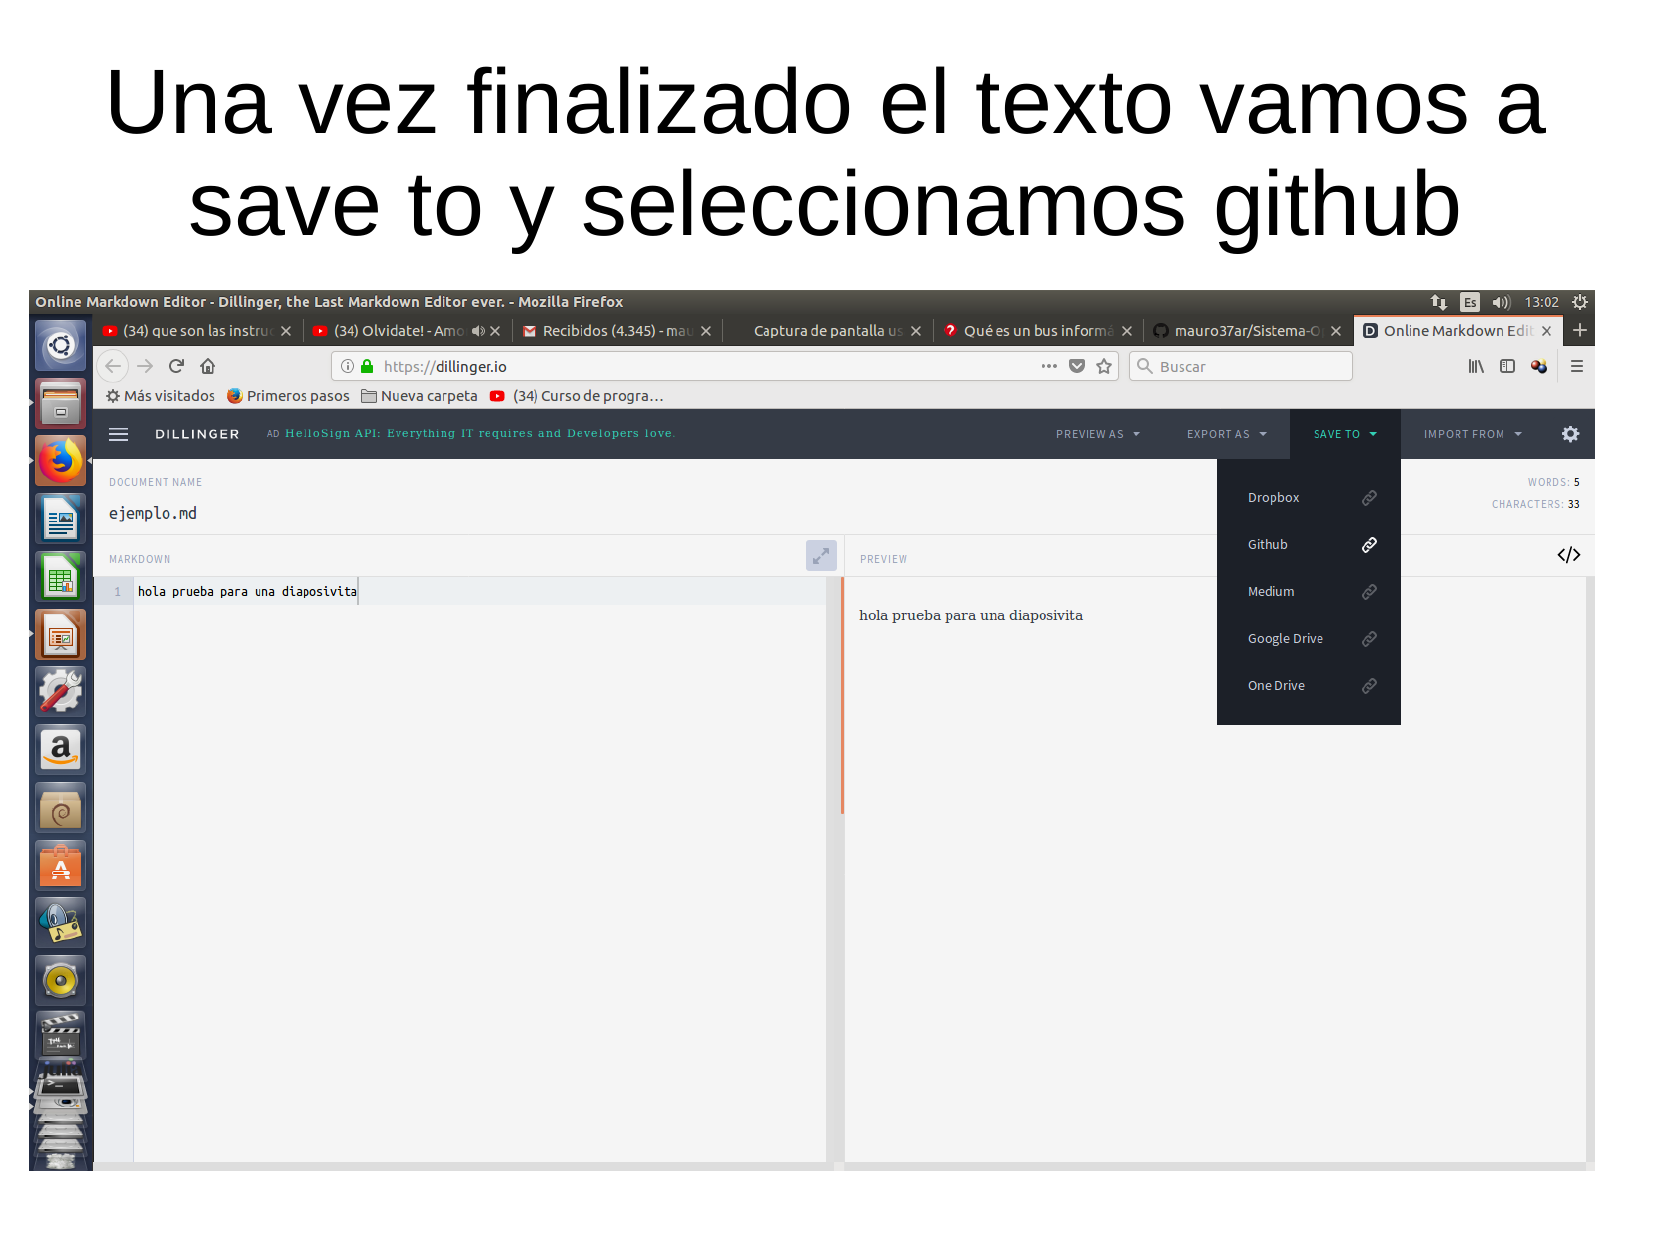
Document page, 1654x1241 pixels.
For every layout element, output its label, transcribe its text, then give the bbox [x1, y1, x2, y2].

title Una vez finalizado el texto vamos a save to y seleccionamos github [82, 49, 1571, 257]
picture [29, 290, 1595, 1171]
